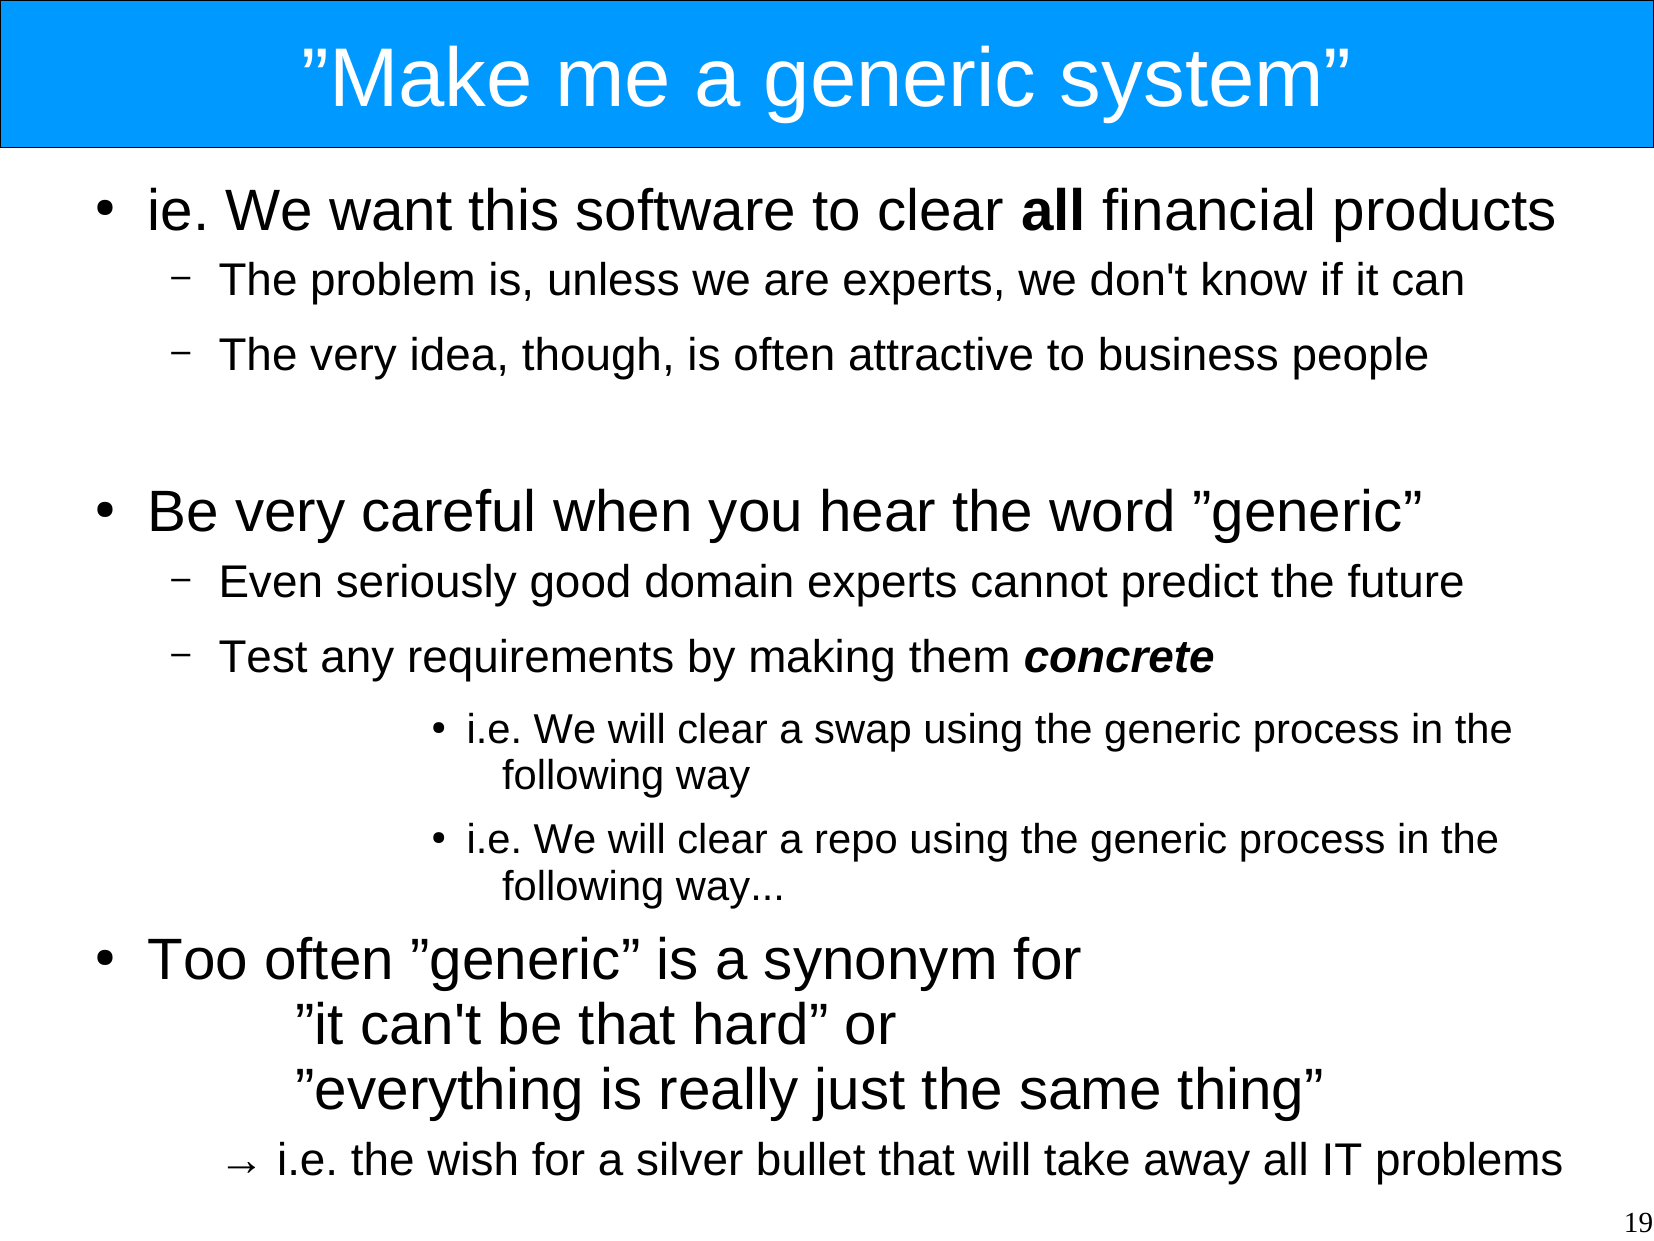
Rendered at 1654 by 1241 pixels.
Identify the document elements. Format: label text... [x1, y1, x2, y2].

title ”Make me a generic system” [82, 21, 1571, 135]
list ie. We want this software to clear all financial products The problem is, unless we are experts, we don't know if it can The very idea, though, is often attractive to business people Be very careful when you hear the word ”generic” Even seriously good domain experts cannot predict the future Test any requirements by making them concrete i.e. We will clear a swap using the generic process in the following way i.e. We will clear a repo using the generic process in the following way... Too often ”generic” is a synonym for ”it can't be that hard” or ”everything is really just the same thing” → i.e. the wish for a silver bullet that will take away all IT problems [76, 177, 1565, 1196]
